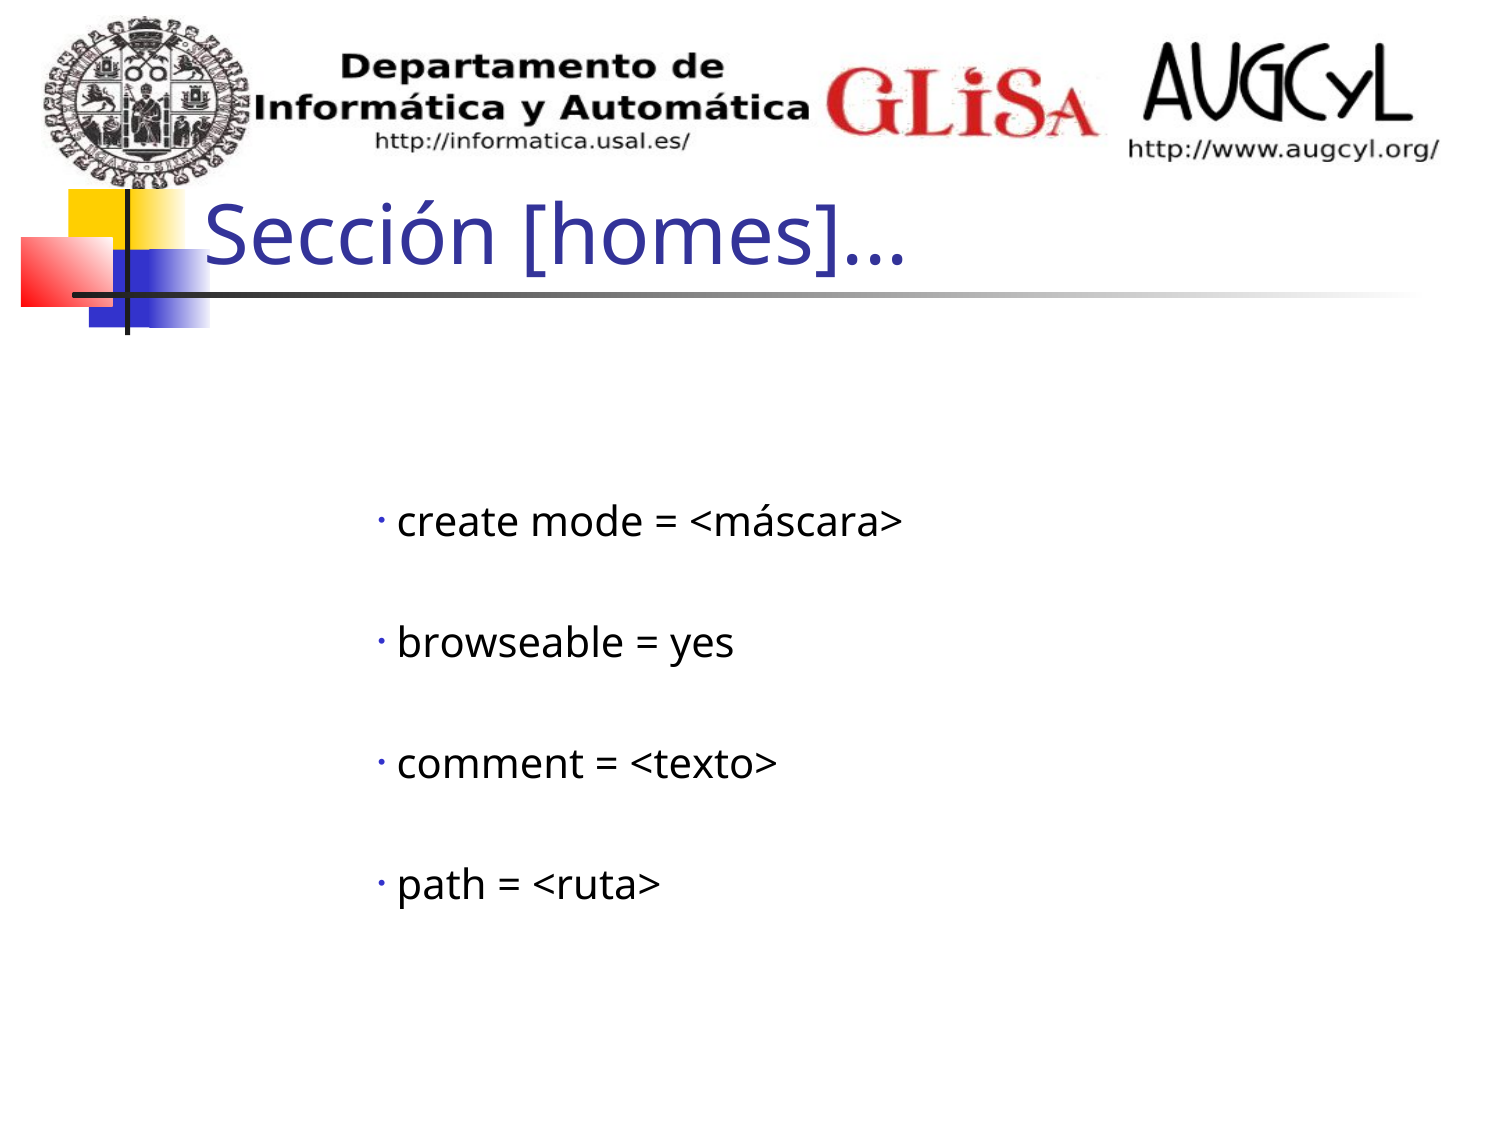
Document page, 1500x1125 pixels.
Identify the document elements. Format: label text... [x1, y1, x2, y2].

picture [41, 15, 1463, 189]
title Sección [homes]... [188, 101, 1468, 289]
text_box create mode = <máscara> browseable = yes comment = <texto> path = <ruta> [362, 487, 1413, 951]
